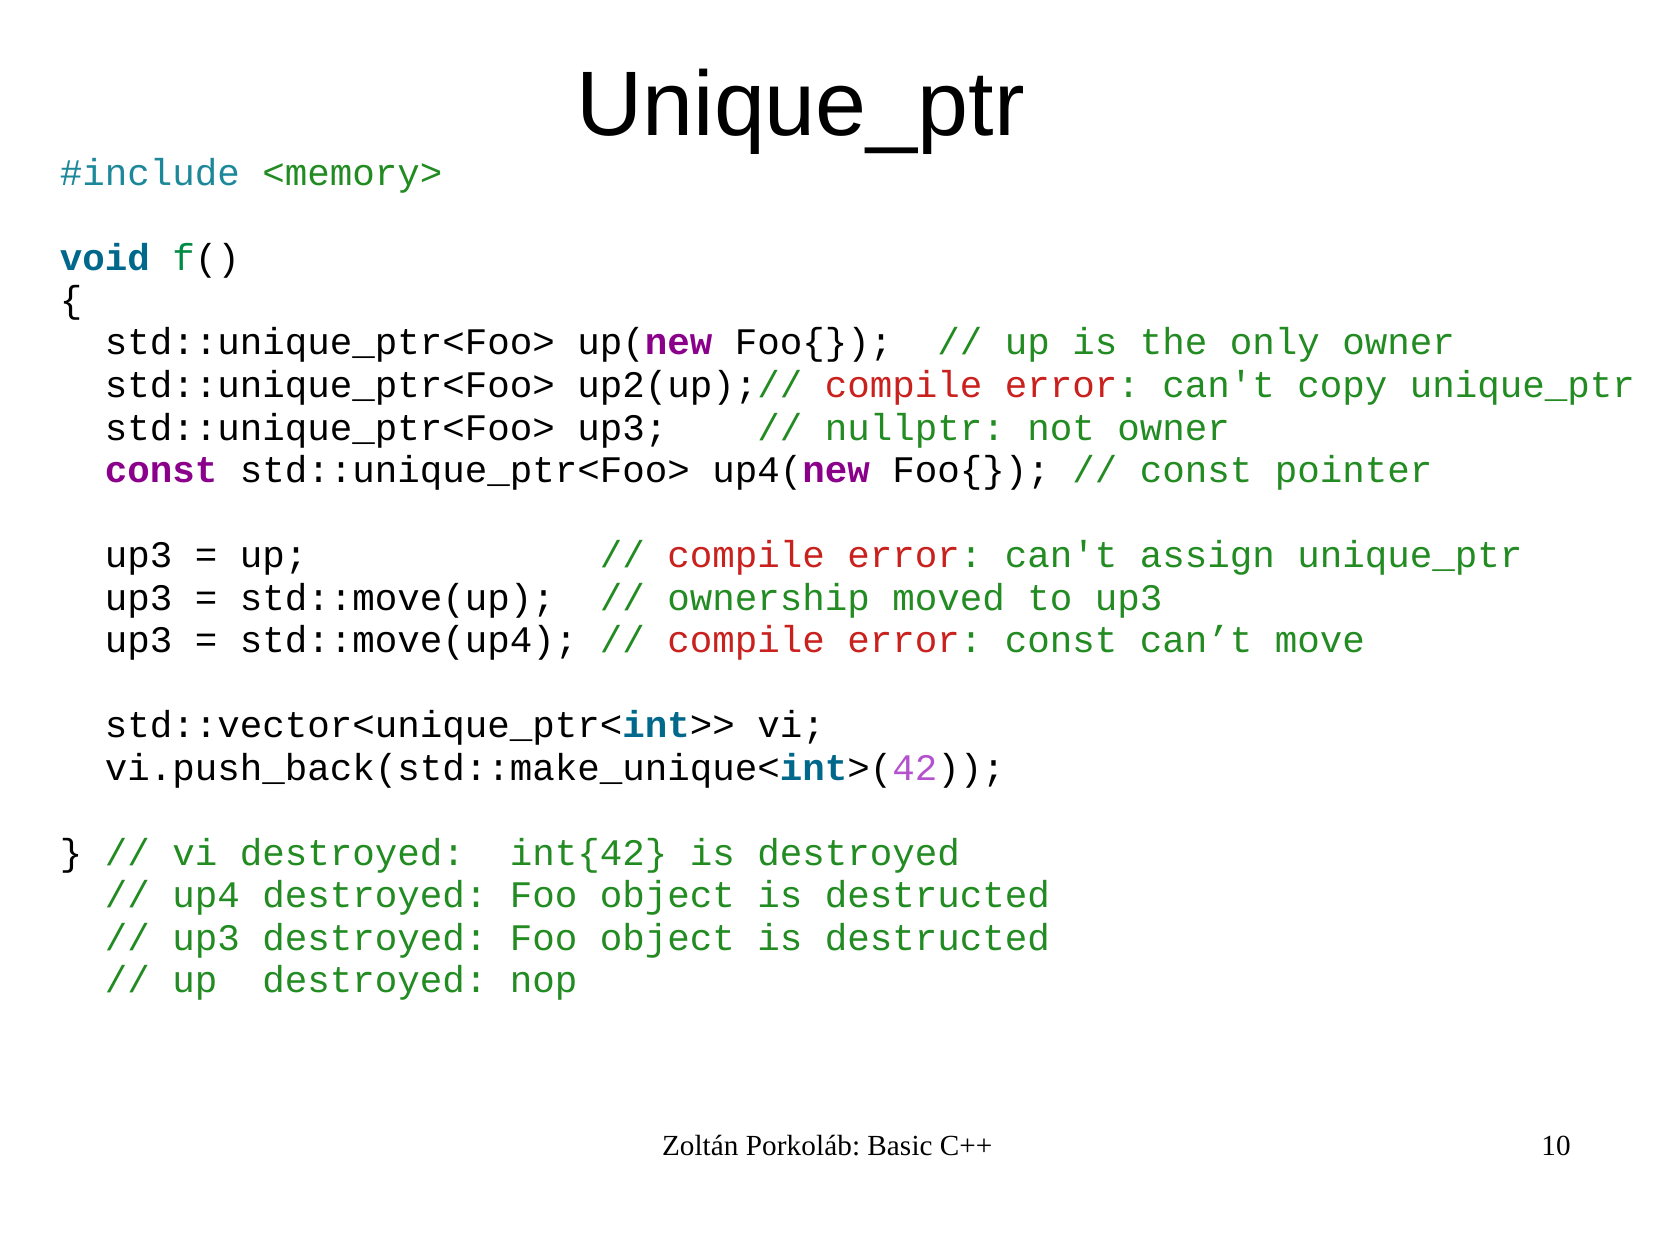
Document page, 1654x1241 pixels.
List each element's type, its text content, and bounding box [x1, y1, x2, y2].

text_box #include <memory> void f() { std::unique_ptr<Foo> up(new Foo{}); // up is the only owner std::unique_ptr<Foo> up2(up);// compile error: can't copy unique_ptr std::unique_ptr<Foo> up3; // nullptr: not owner const std::unique_ptr<Foo> up4(new Foo{}); // const pointer up3 = up; // compile error: can't assign unique_ptr up3 = std::move(up); // ownership moved to up3 up3 = std::move(up4); // compile error: const can’t move std::vector<unique_ptr<int>> vi; vi.push_back(std::make_unique<int>(42)); } // vi destroyed: int{42} is destroyed // up4 destroyed: Foo object is destructed // up3 destroyed: Foo object is destructed // up destroyed: nop [45, 146, 1654, 1097]
title Unique_ptr [56, 0, 1546, 146]
